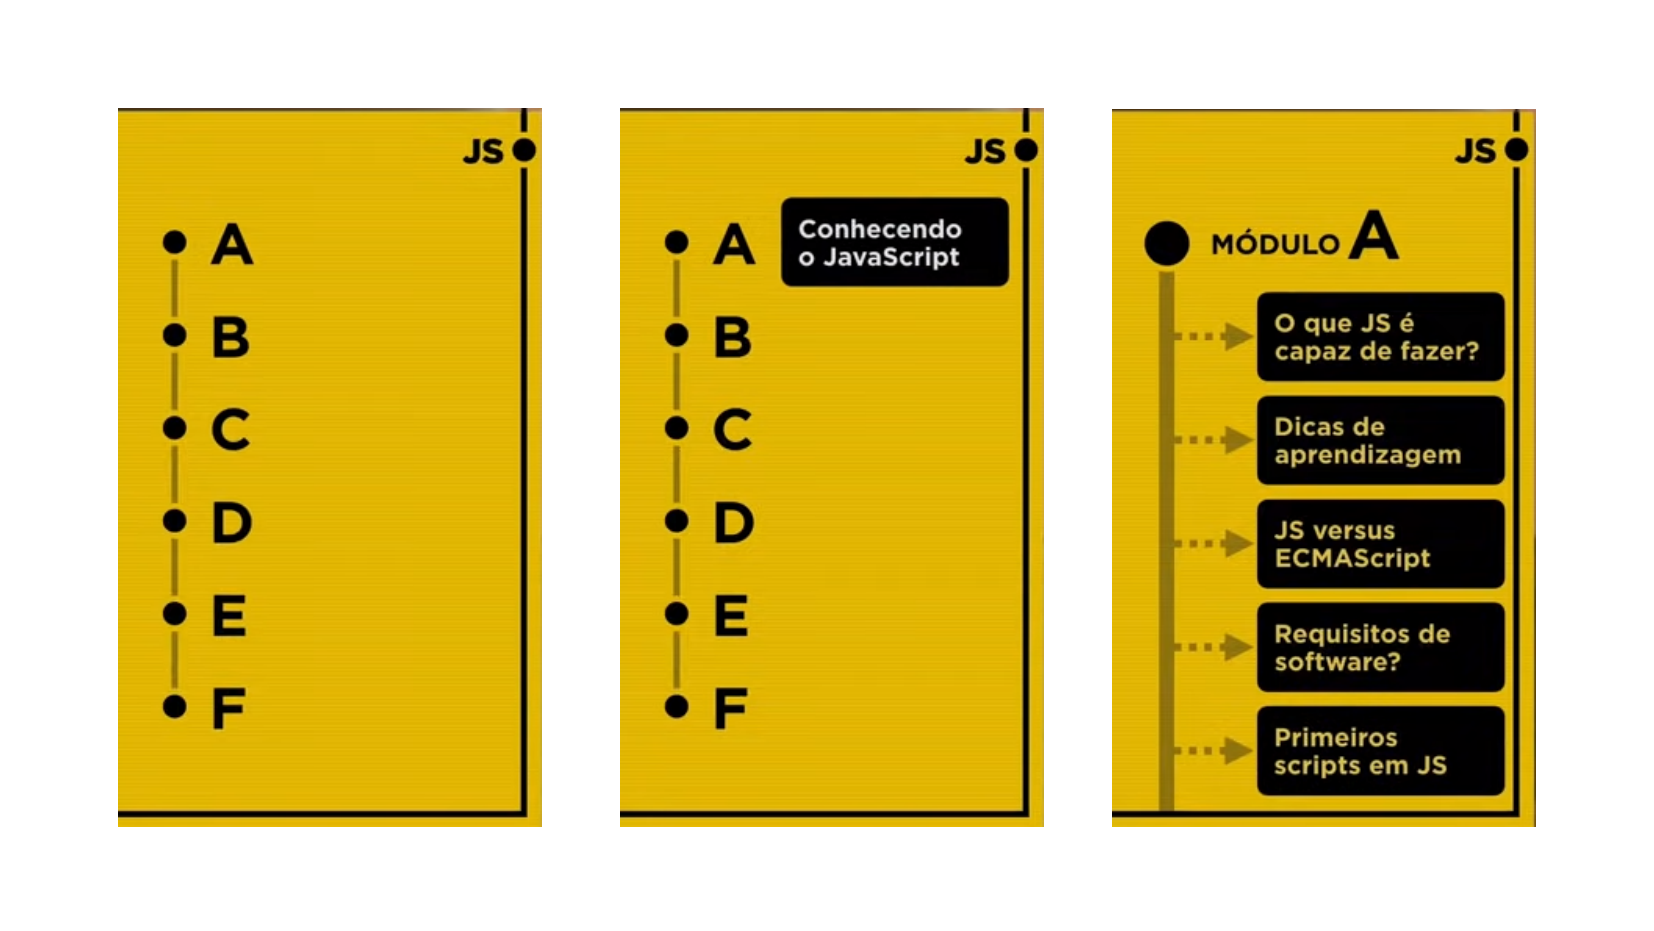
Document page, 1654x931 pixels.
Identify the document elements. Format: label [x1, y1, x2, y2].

picture [620, 108, 1044, 827]
picture [1112, 109, 1536, 827]
picture [118, 108, 542, 827]
